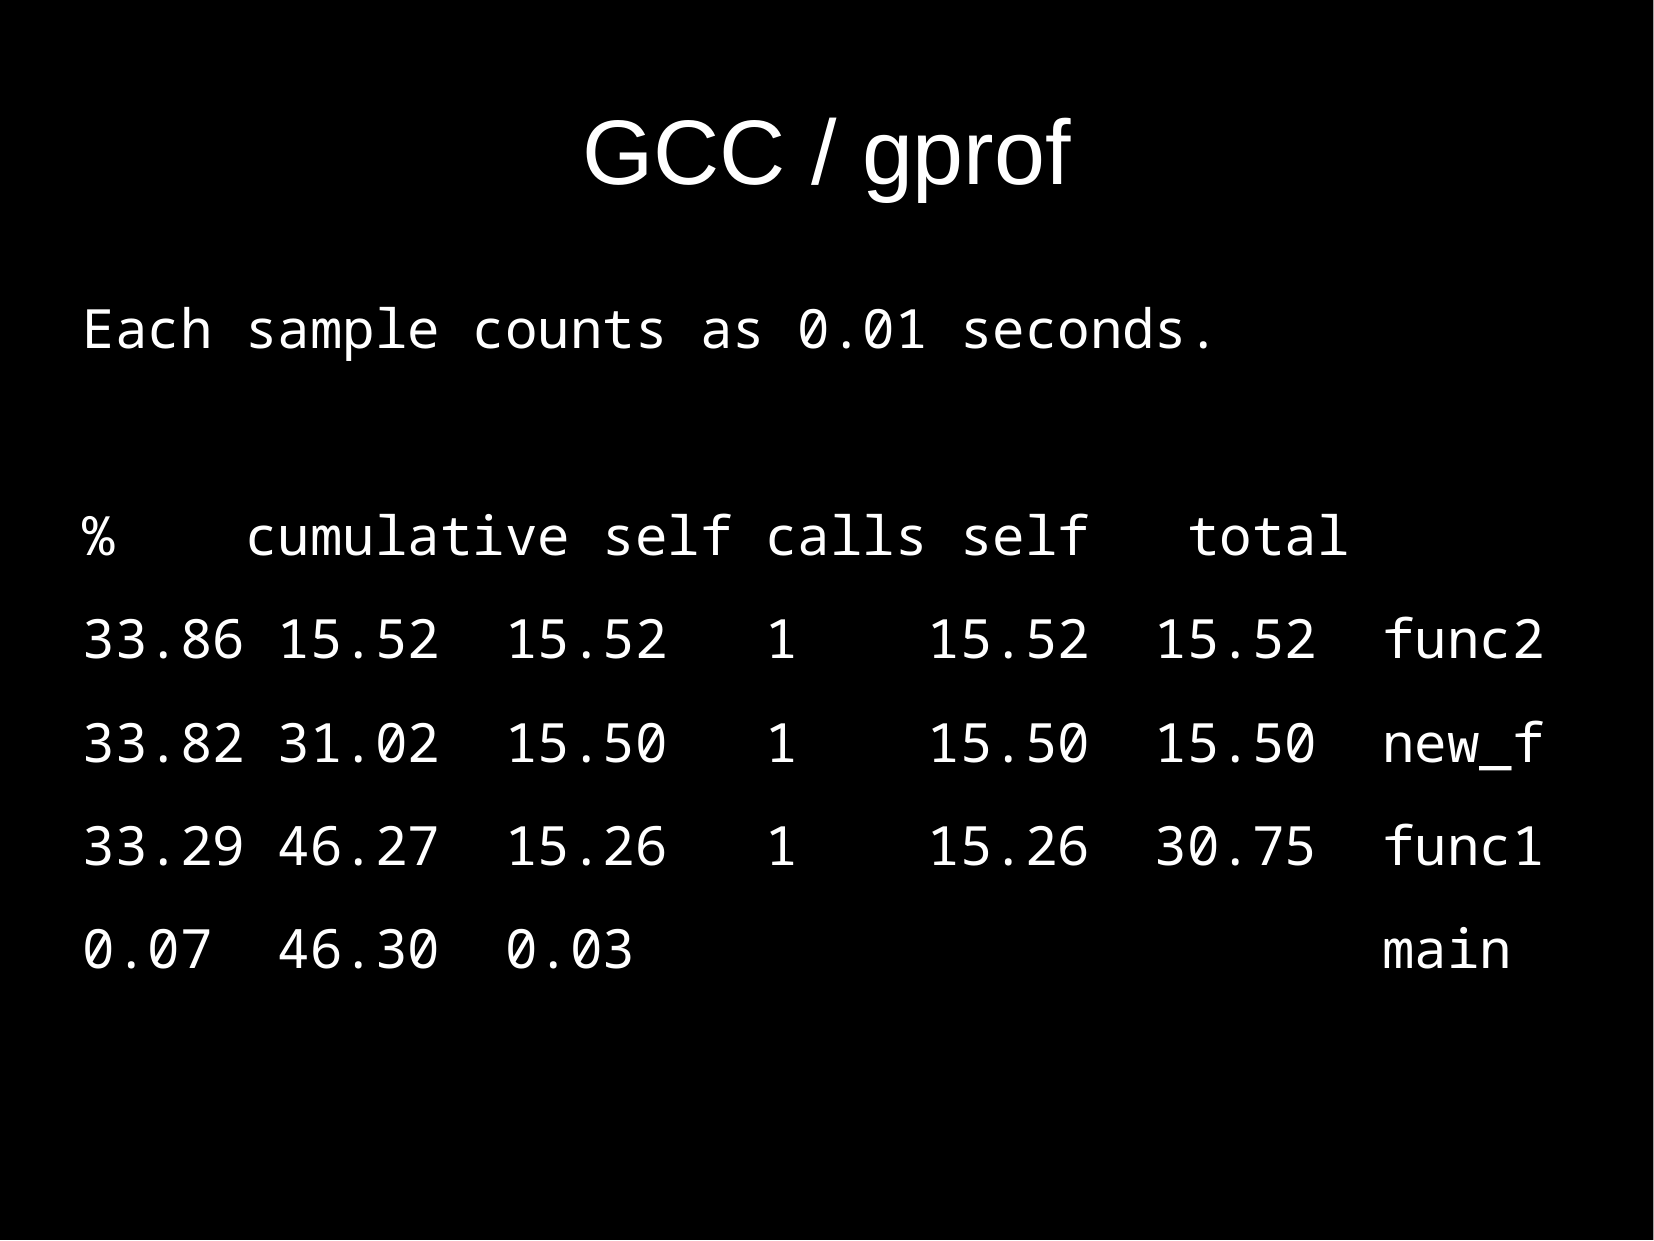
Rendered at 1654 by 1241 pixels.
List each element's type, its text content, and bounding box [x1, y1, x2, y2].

list Each sample counts as 0.01 seconds. % cumulative self calls self total 33.86 15.52 15.52 1 15.52 15.52 func2 33.82 31.02 15.50 1 15.50 15.50 new_f 33.29 46.27 15.26 1 15.26 30.75 func1 0.07 46.30 0.03 main [82, 290, 1571, 1109]
title GCC / gprof [82, 49, 1571, 257]
